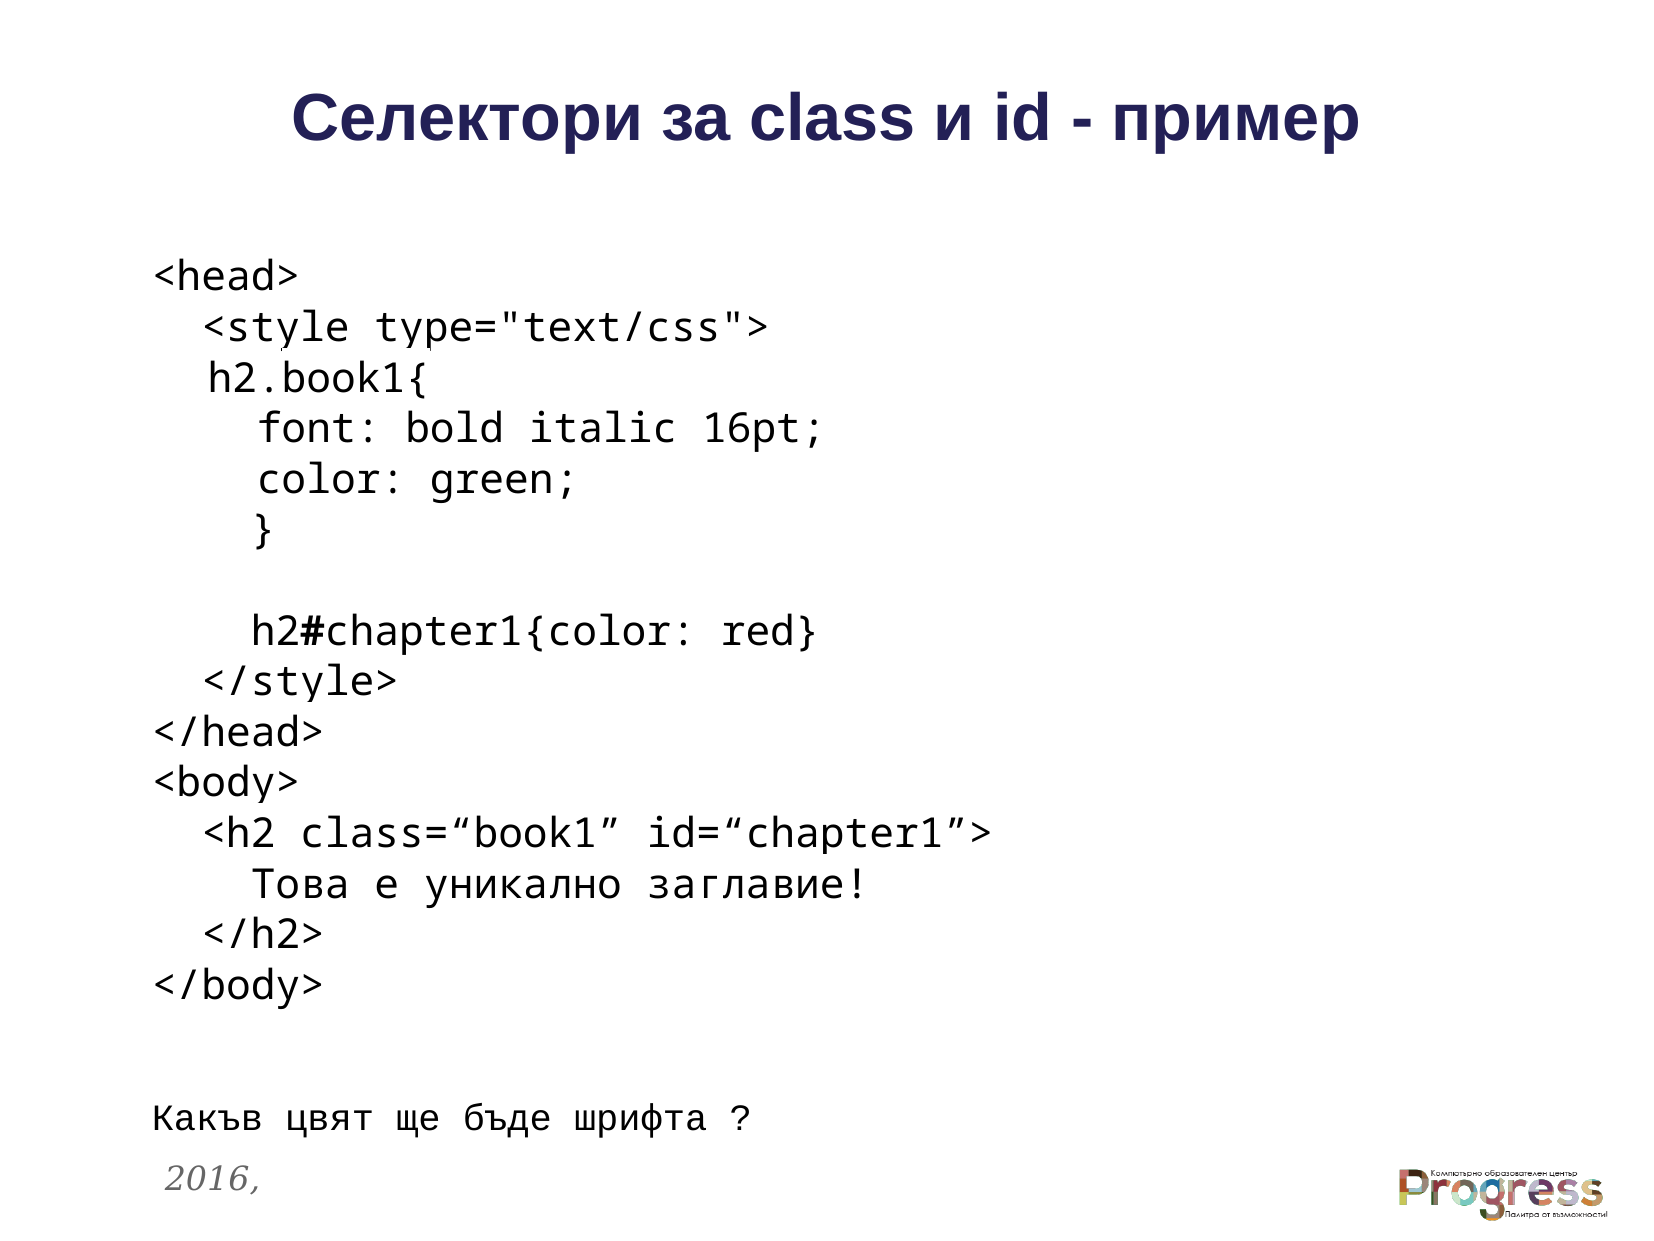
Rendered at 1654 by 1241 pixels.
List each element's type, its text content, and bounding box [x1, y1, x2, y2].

list <head> <style type="text/css"> h2.book1{ font: bold italic 16pt; color: green; } h2#chapter1{color: red} </style> </head> <body> <h2 class=“book1” id=“chapter1”> Това е уникално заглавие! </h2> </body> Какъв цвят ще бъде шрифта ? [90, 255, 1531, 1141]
title Селектори за class и id - пример [82, 55, 1571, 181]
text_box 2016, Ива Е. Попова [150, 1152, 586, 1201]
picture [1399, 1168, 1613, 1221]
